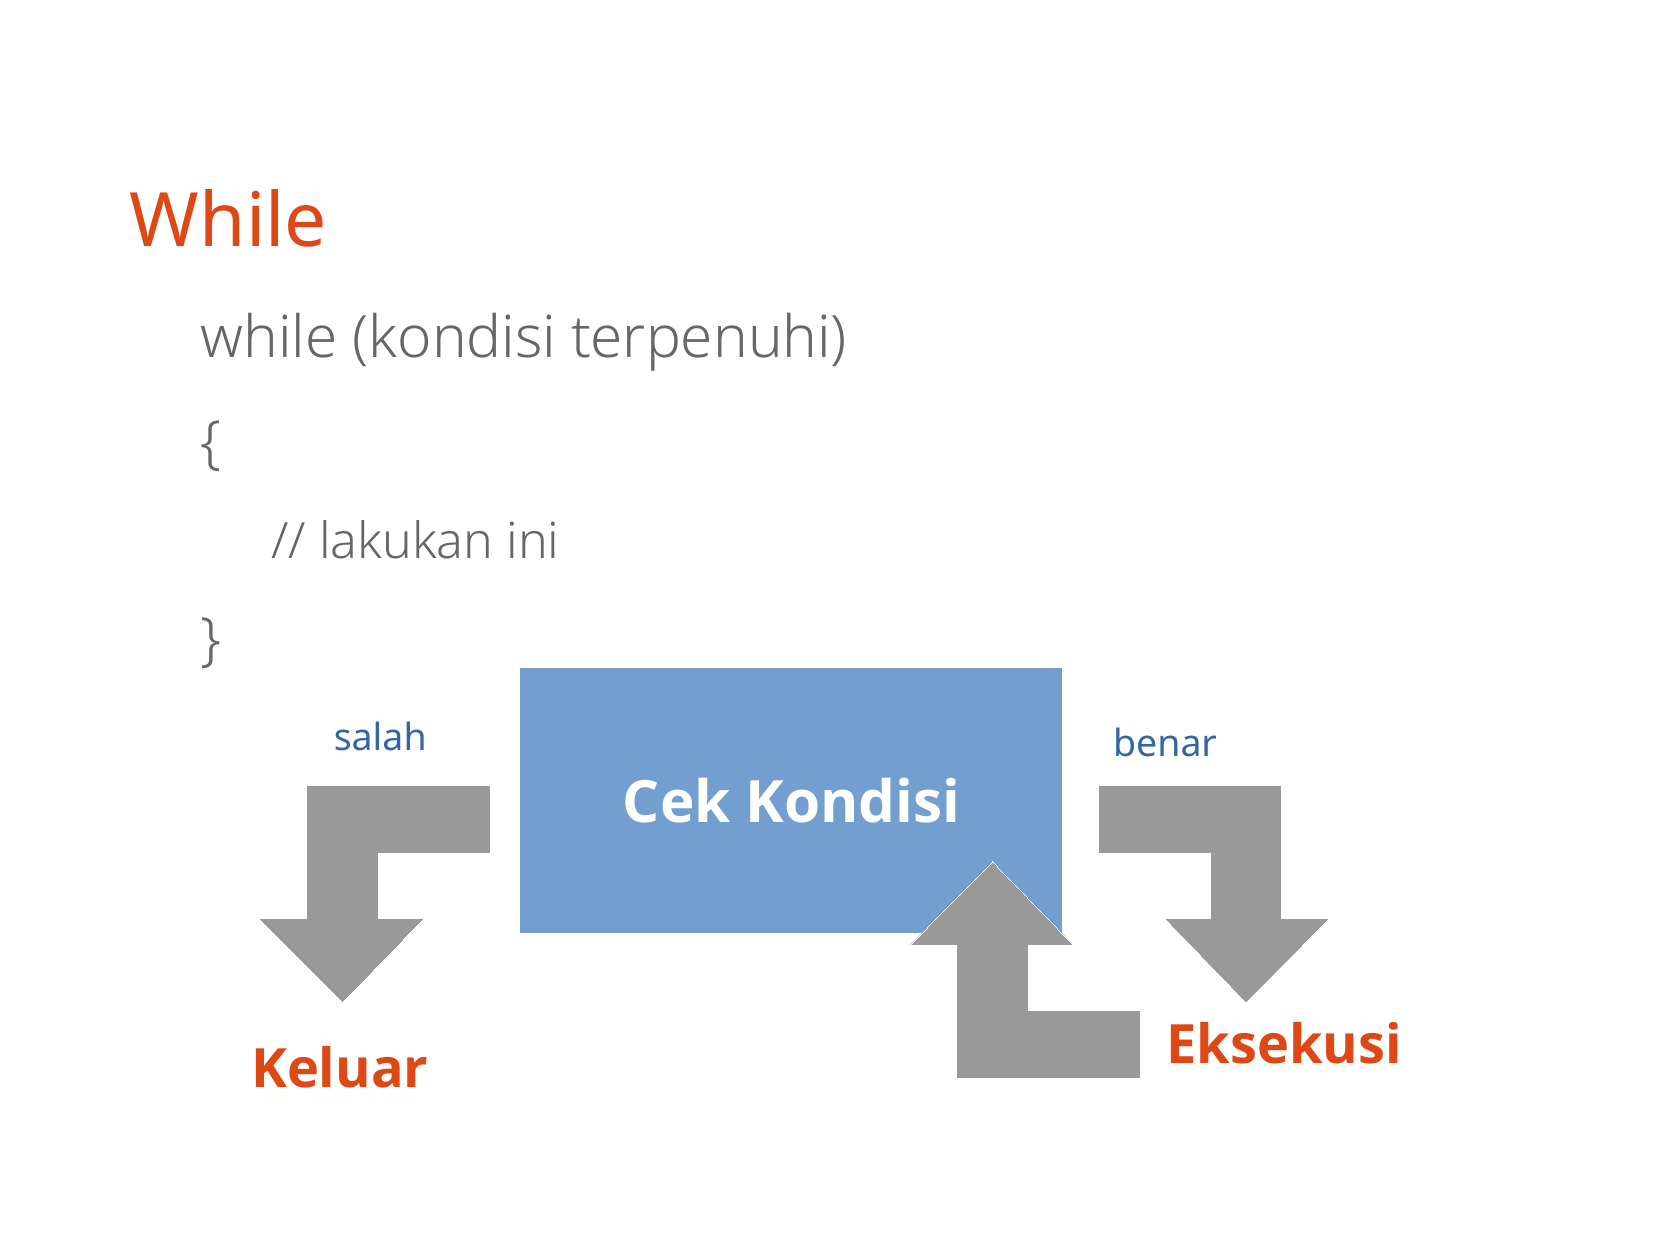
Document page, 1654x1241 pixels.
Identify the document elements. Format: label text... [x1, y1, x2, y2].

text_box [1098, 785, 1329, 1003]
text_box [909, 861, 1141, 1079]
title While [129, 153, 1518, 281]
text_box Keluar [236, 1021, 579, 1099]
text_box Eksekusi [1151, 998, 1495, 1075]
text_box [259, 785, 491, 1003]
text_box salah [318, 702, 520, 760]
text_box Cek Kondisi [519, 667, 1063, 934]
list while (kondisi terpenuhi) { // lakukan ini } [129, 295, 1518, 1010]
text_box benar [1098, 708, 1300, 766]
